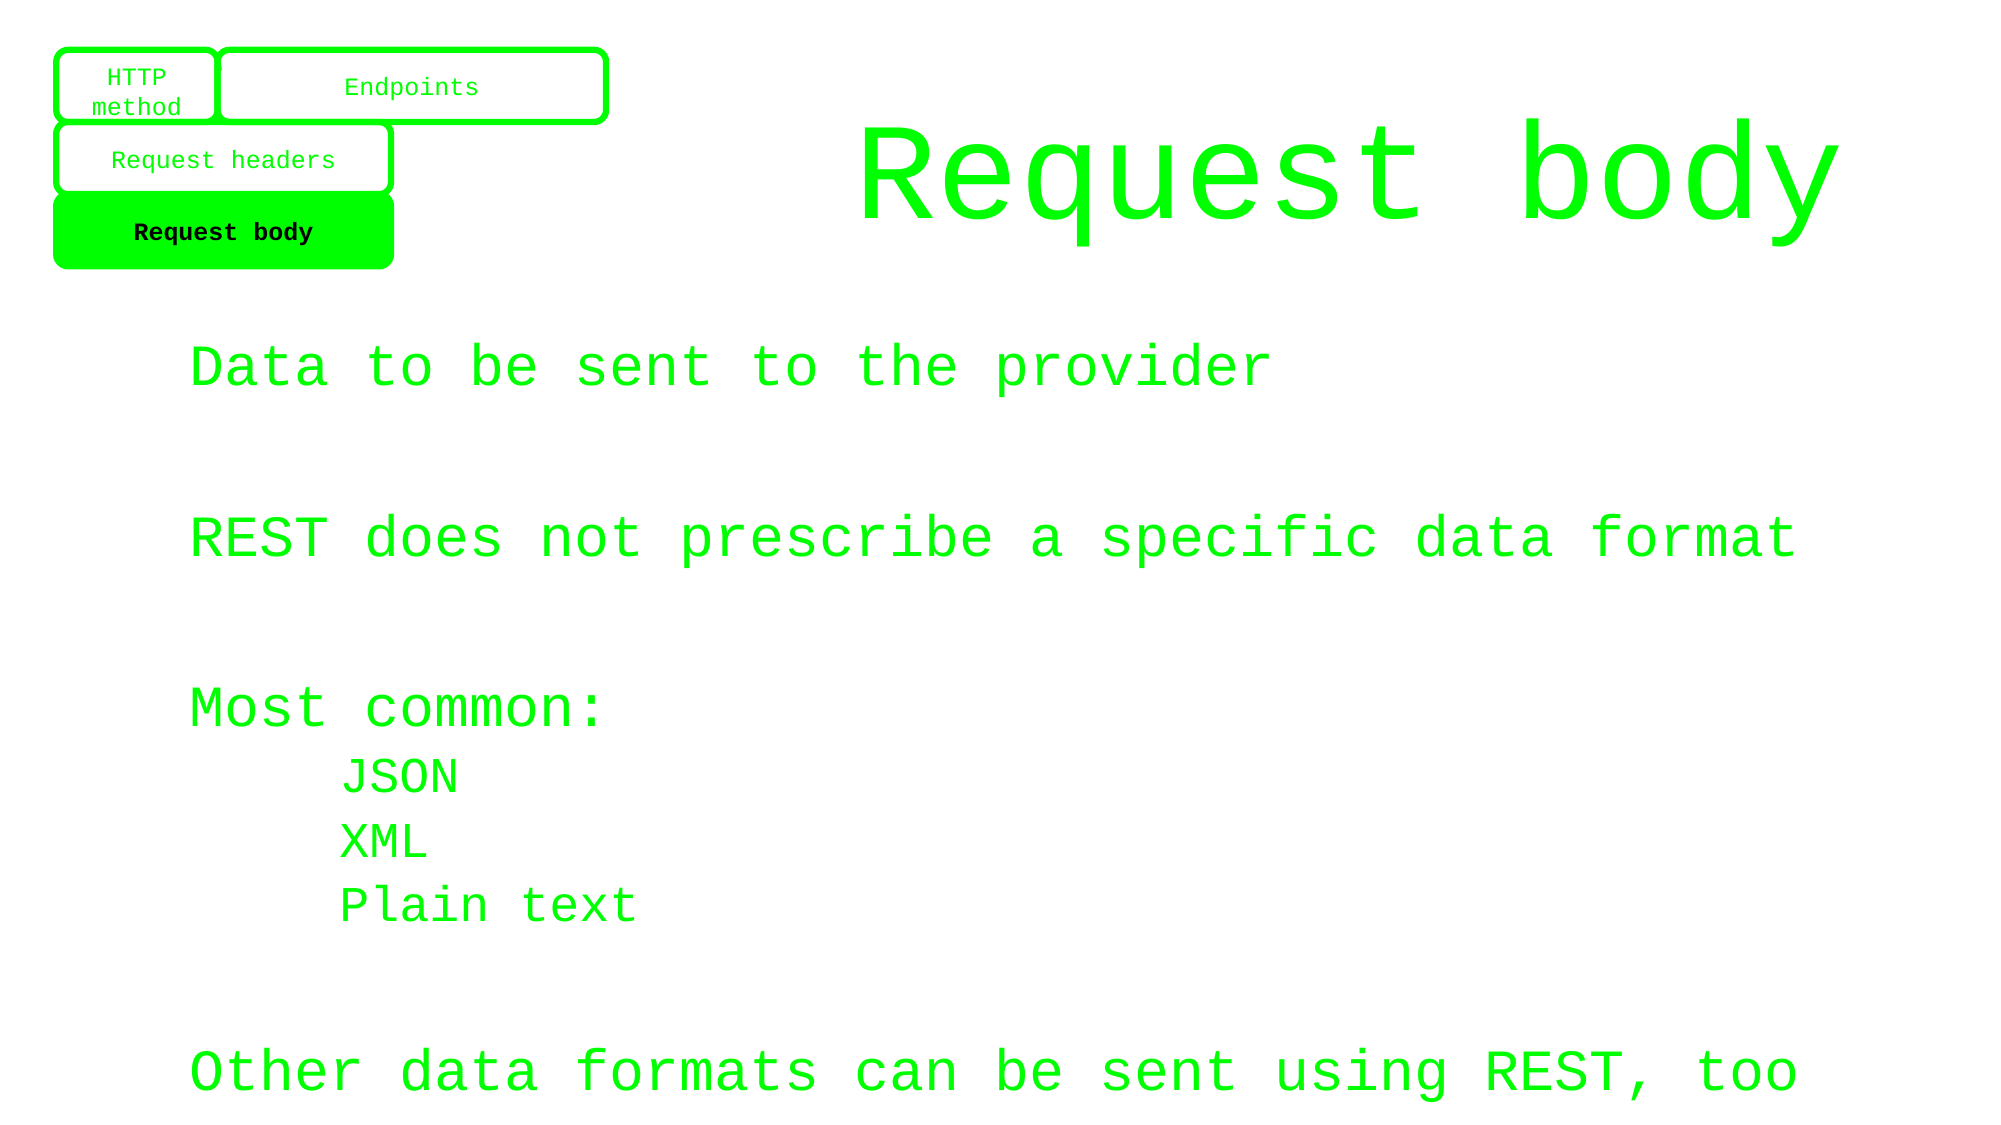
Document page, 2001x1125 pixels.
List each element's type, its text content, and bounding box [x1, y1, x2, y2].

text_box Request headers [56, 121, 392, 194]
text_box Request body [56, 194, 392, 267]
text_box HTTP method [56, 49, 217, 122]
text_box Endpoints [217, 49, 607, 123]
list Data to be sent to the provider REST does not prescribe a specific data format Most common: JSON XML Plain text Other data formats can be sent using REST, too [136, 327, 1965, 1116]
text_box Request body [699, 73, 2000, 256]
